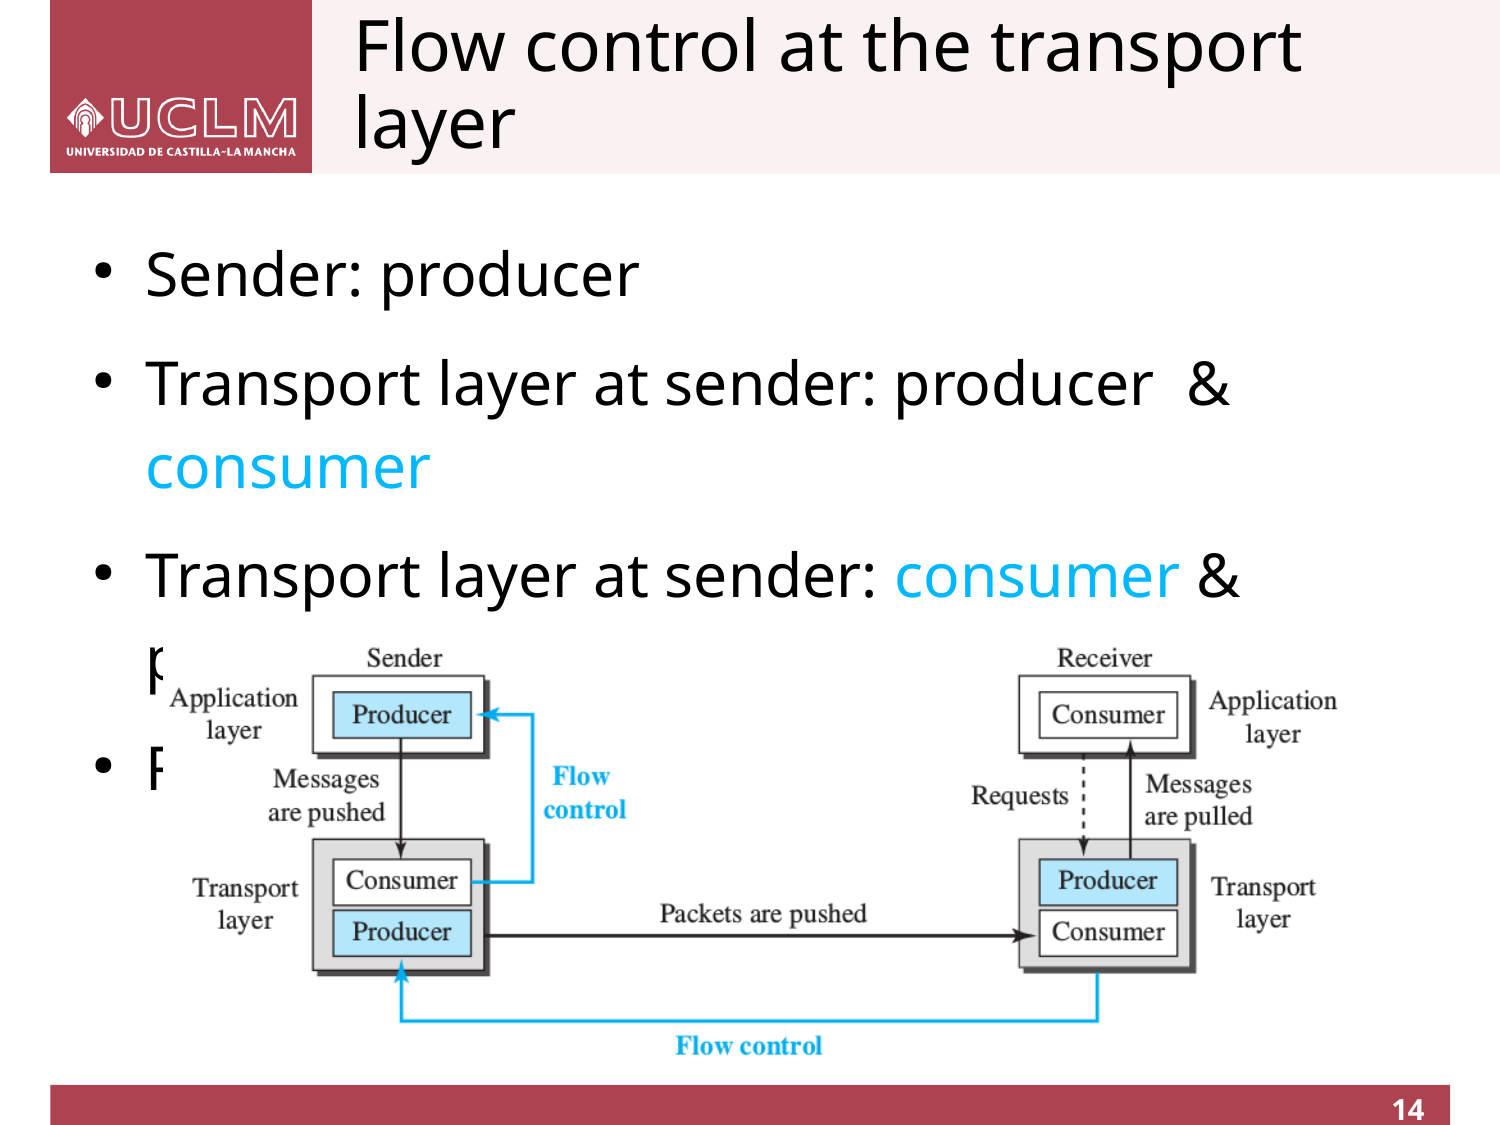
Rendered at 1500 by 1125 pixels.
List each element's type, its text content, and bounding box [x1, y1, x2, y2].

picture [163, 631, 1347, 1074]
list Sender: producer Transport layer at sender: producer & consumer Transport layer at sender: consumer & producer Receiver: consumer [74, 231, 1425, 884]
picture [50, 0, 312, 173]
title Flow control at the transport layer [353, 6, 1425, 168]
